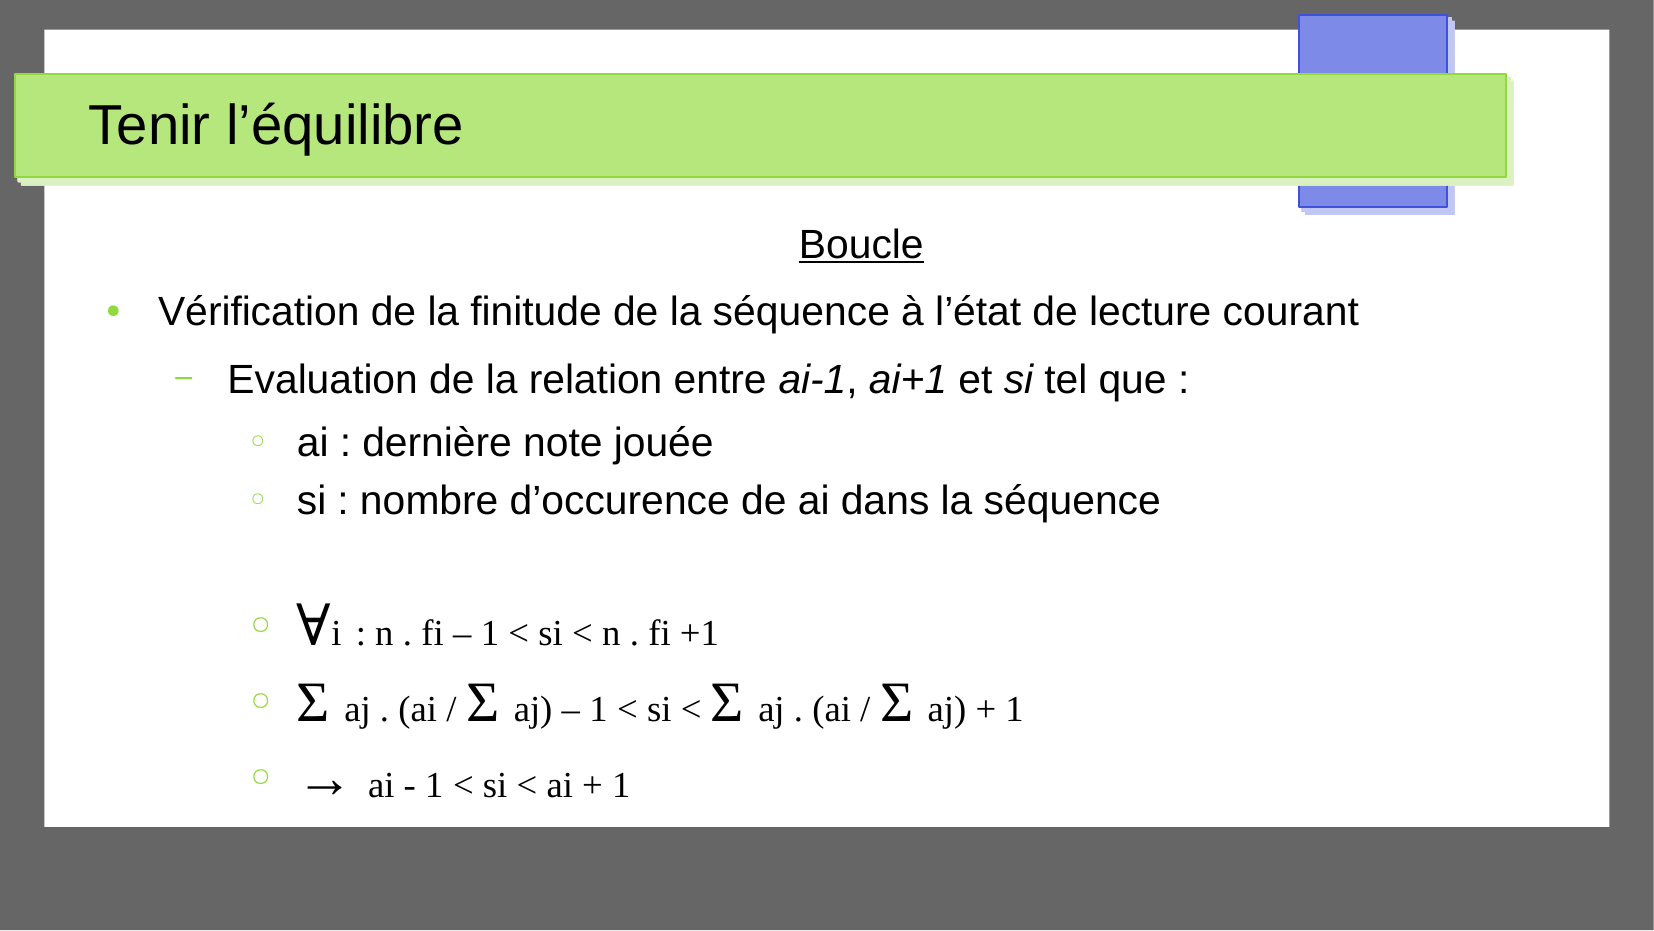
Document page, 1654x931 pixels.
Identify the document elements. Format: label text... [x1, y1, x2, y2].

list Boucle Vérification de la finitude de la séquence à l’état de lecture courant Evaluation de la relation entre ai-1, ai+1 et si tel que : ai : dernière note jouée si : nombre d’occurence de ai dans la séquence ∀i : n . fi – 1 < si < n . fi +1 Σ aj . (ai / Σ aj) – 1 < si < Σ aj . (ai / Σ aj) + 1 → ai - 1 < si < ai + 1 [88, 221, 1565, 813]
title Tenir l’équilibre [88, 73, 1506, 178]
